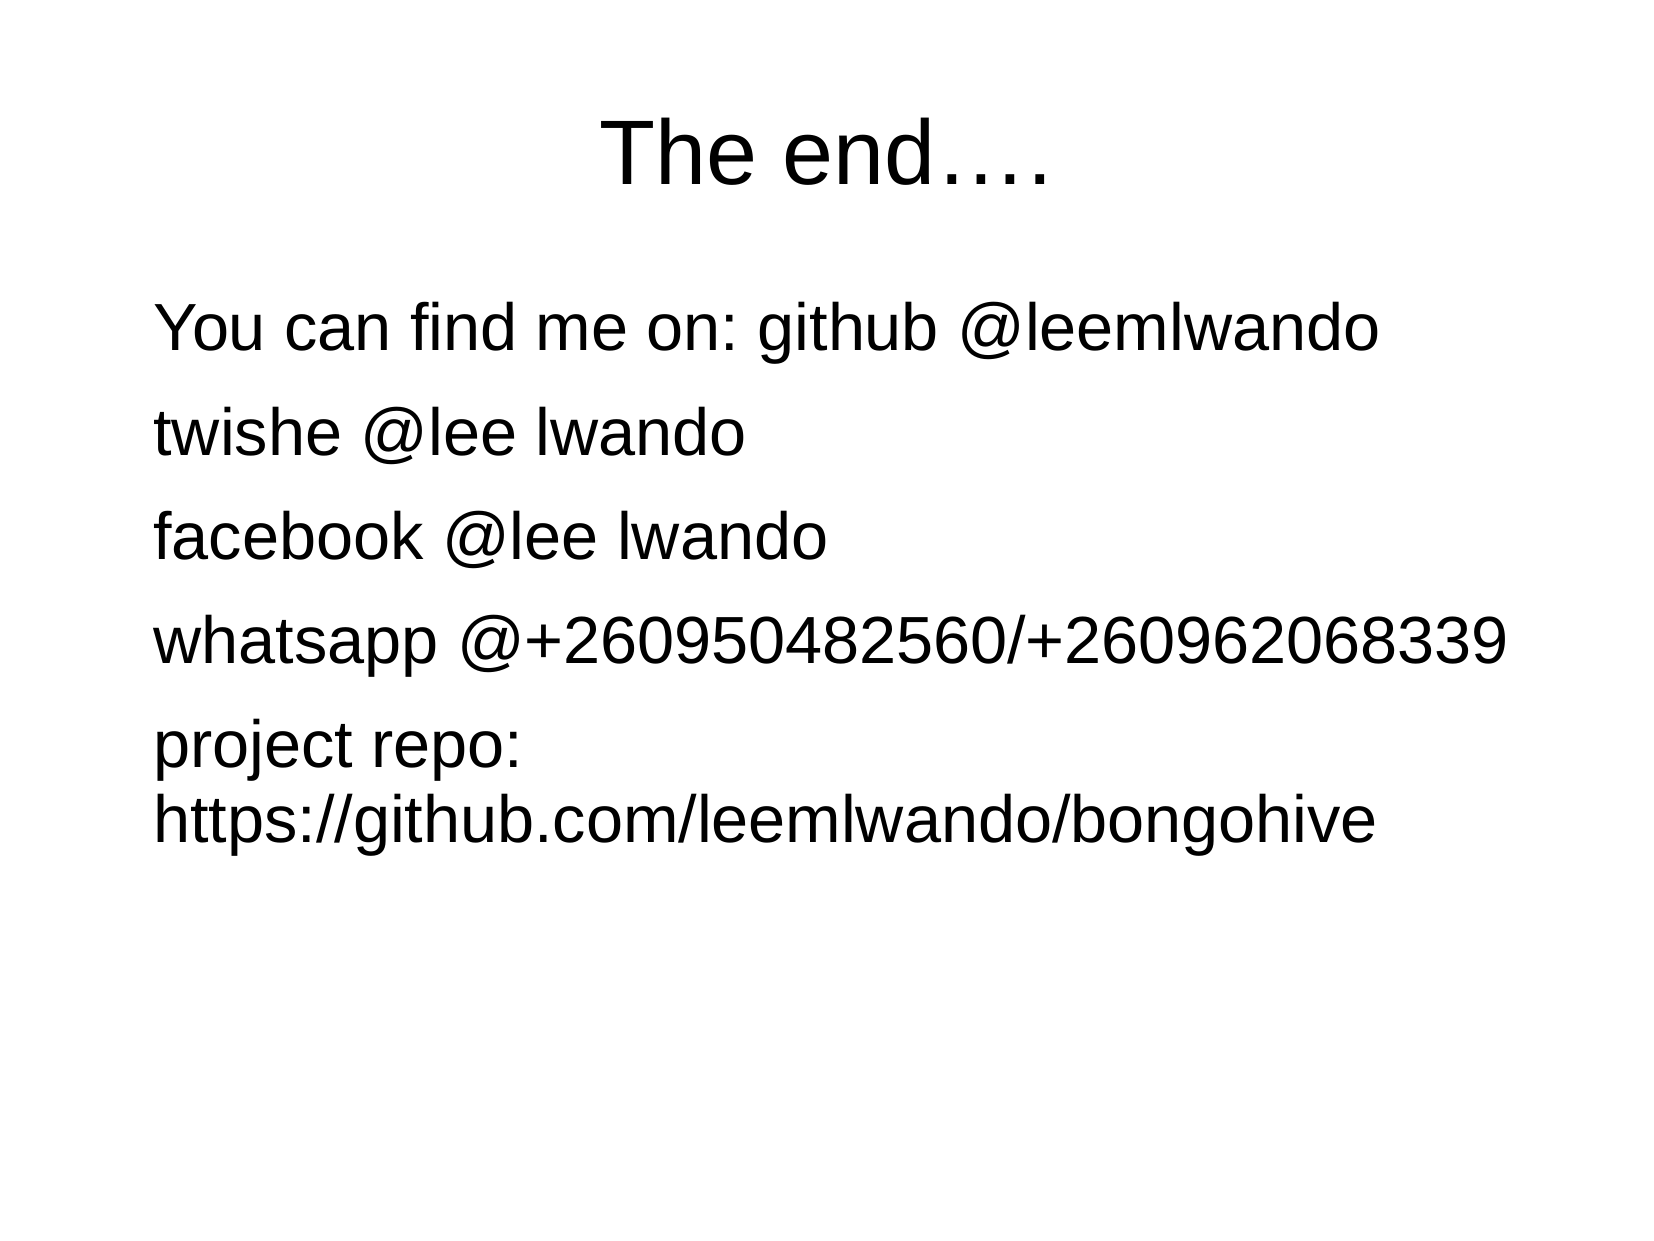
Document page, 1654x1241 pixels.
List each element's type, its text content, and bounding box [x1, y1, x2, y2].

title The end…. [82, 49, 1571, 257]
list You can find me on: github @leemlwando twishe @lee lwando facebook @lee lwando whatsapp @+260950482560/+260962068339 project repo: https://github.com/leemlwando/bongohive [82, 290, 1571, 1010]
